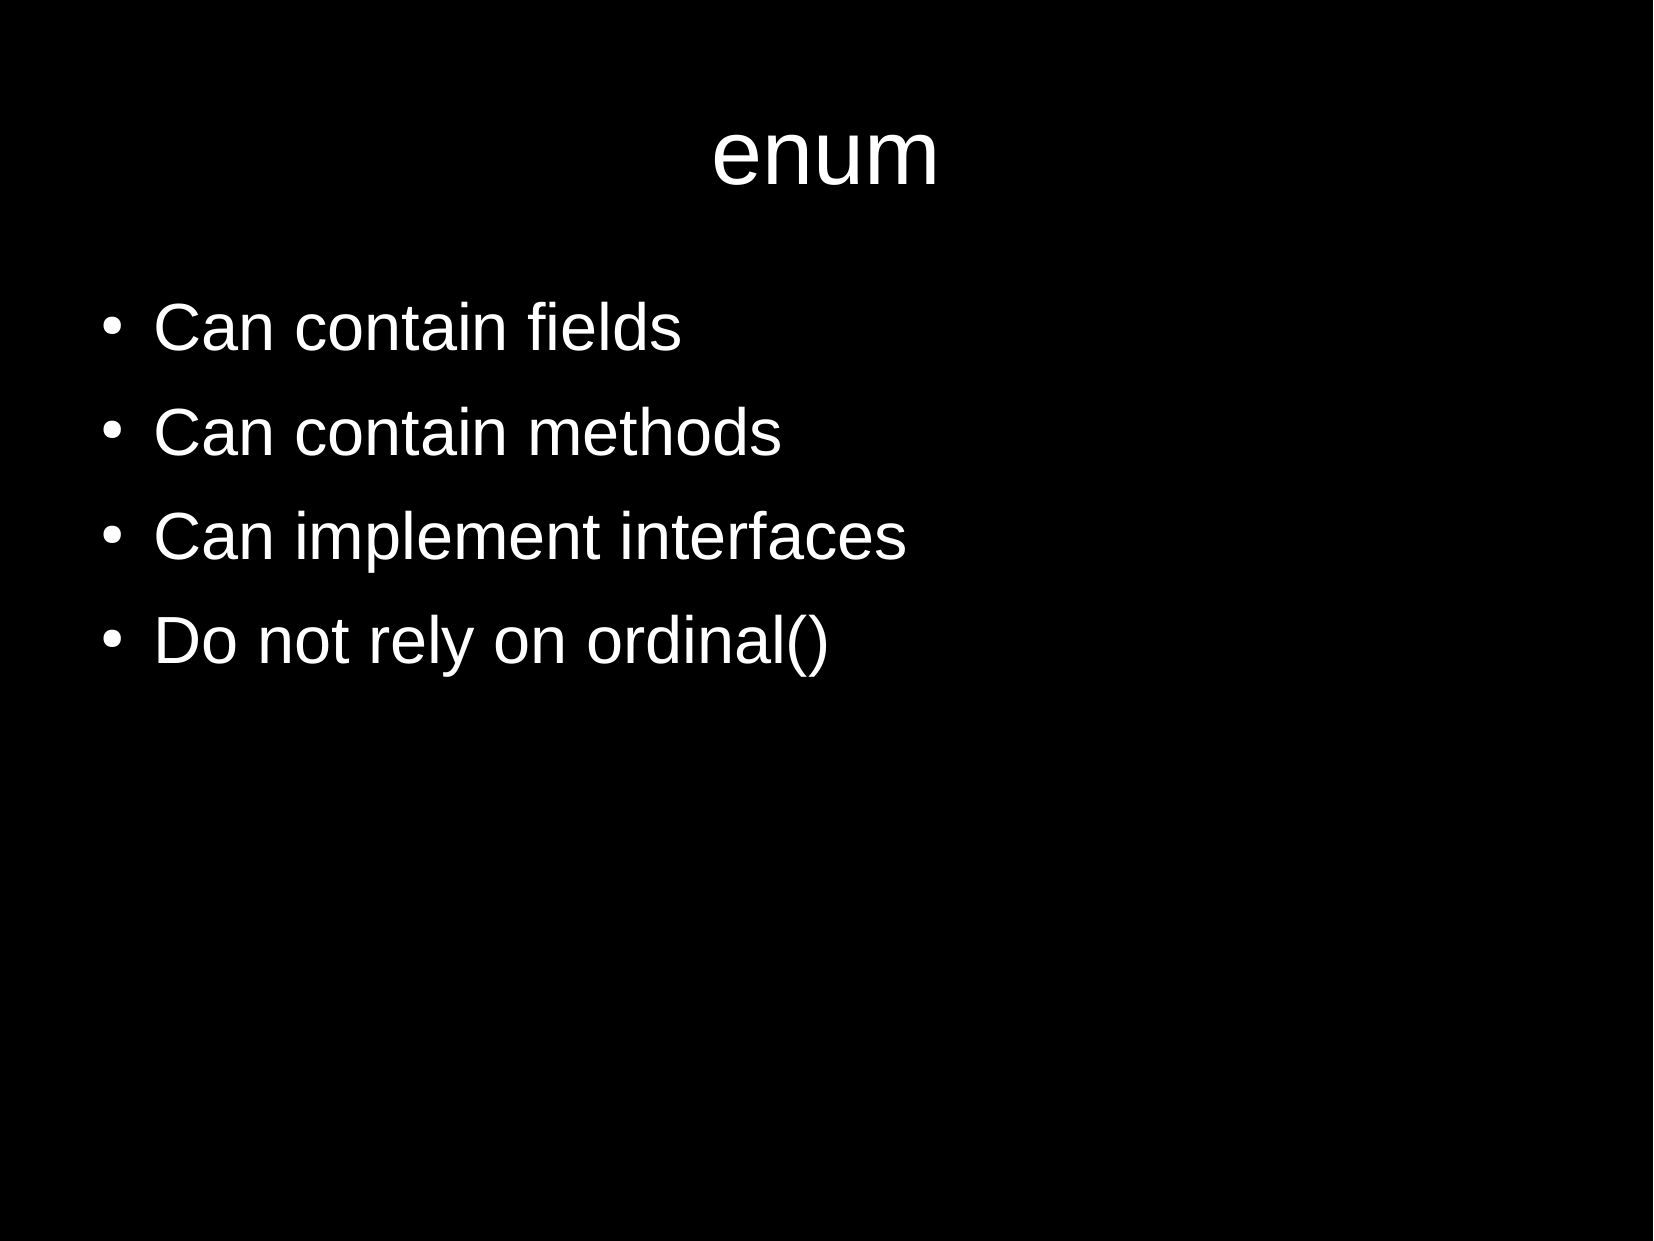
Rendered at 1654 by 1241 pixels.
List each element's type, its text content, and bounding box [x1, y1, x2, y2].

list Can contain fields Can contain methods Can implement interfaces Do not rely on ordinal() [82, 290, 1571, 1109]
title enum [82, 49, 1571, 257]
